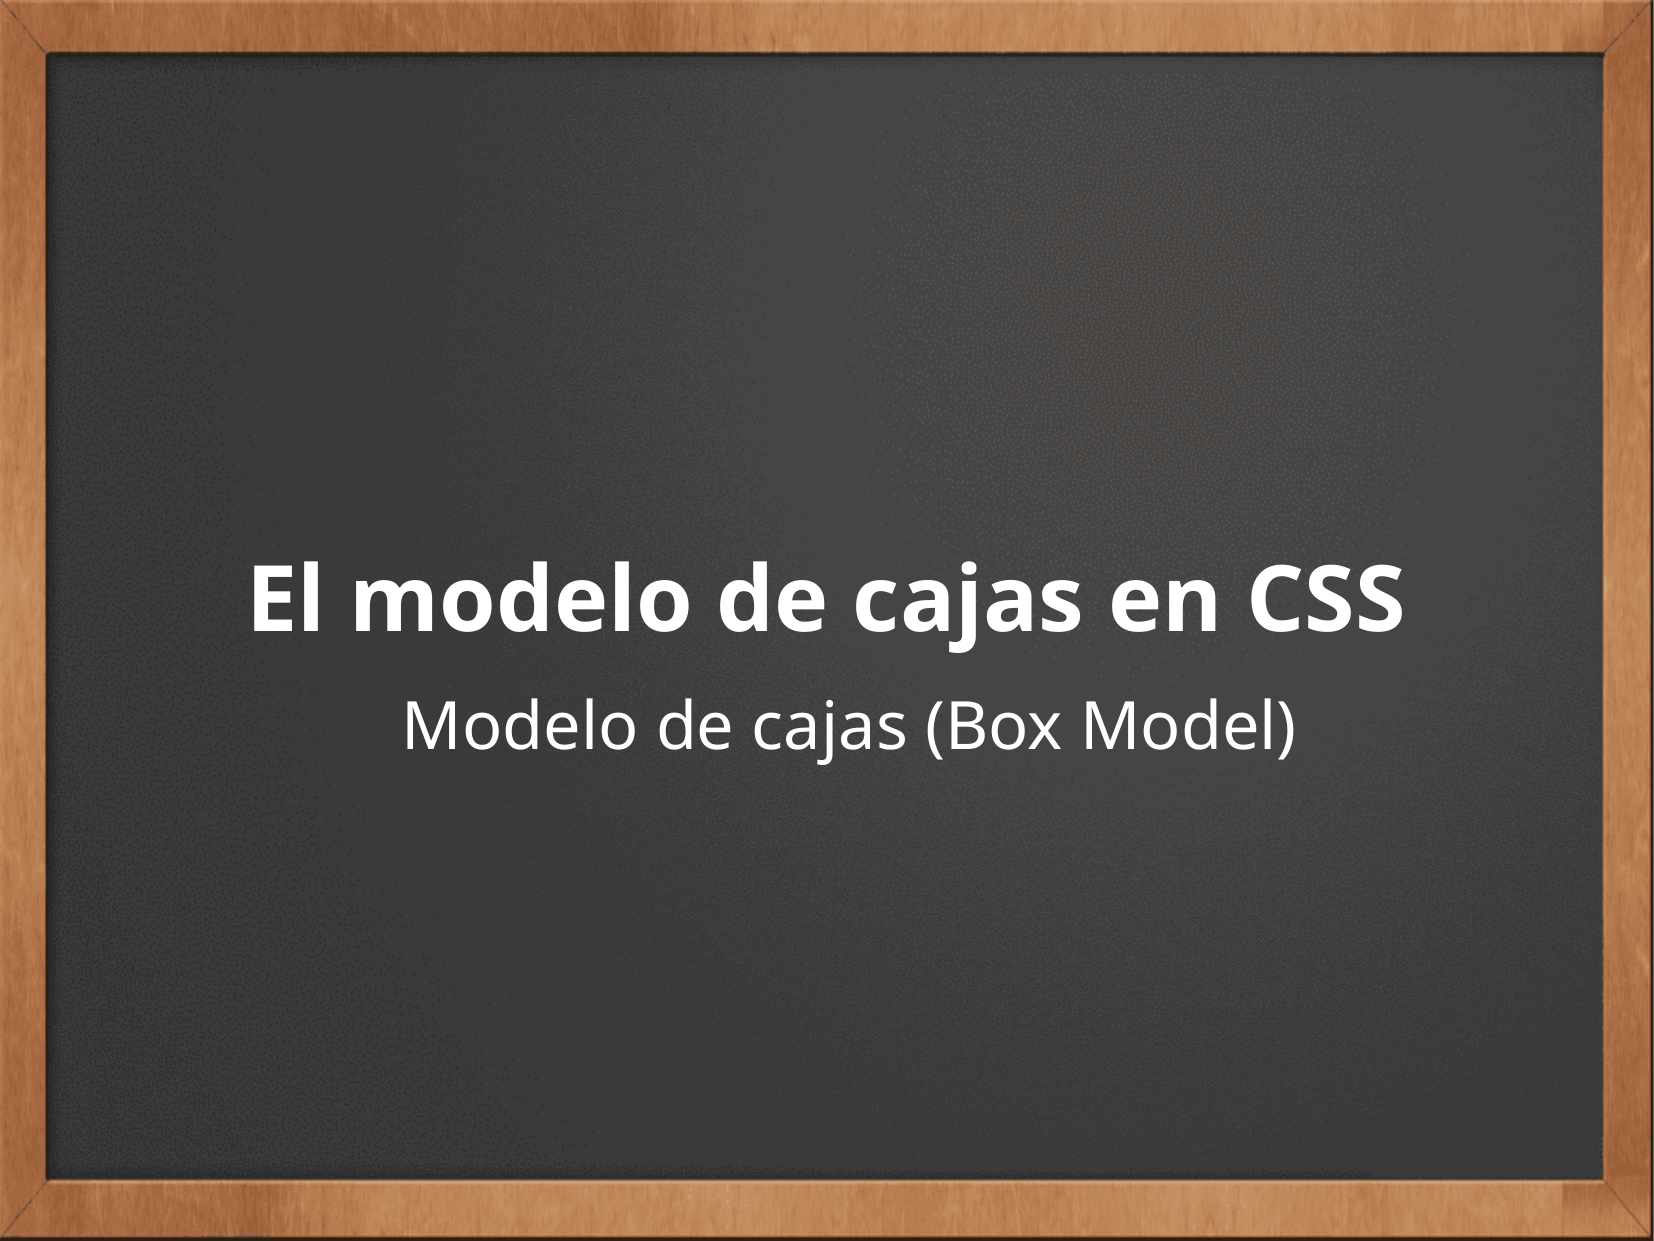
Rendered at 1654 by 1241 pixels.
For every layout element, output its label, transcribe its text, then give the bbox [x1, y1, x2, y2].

list Modelo de cajas (Box Model) [401, 678, 1382, 768]
title El modelo de cajas en CSS [82, 512, 1571, 681]
picture [0, 0, 1654, 1241]
